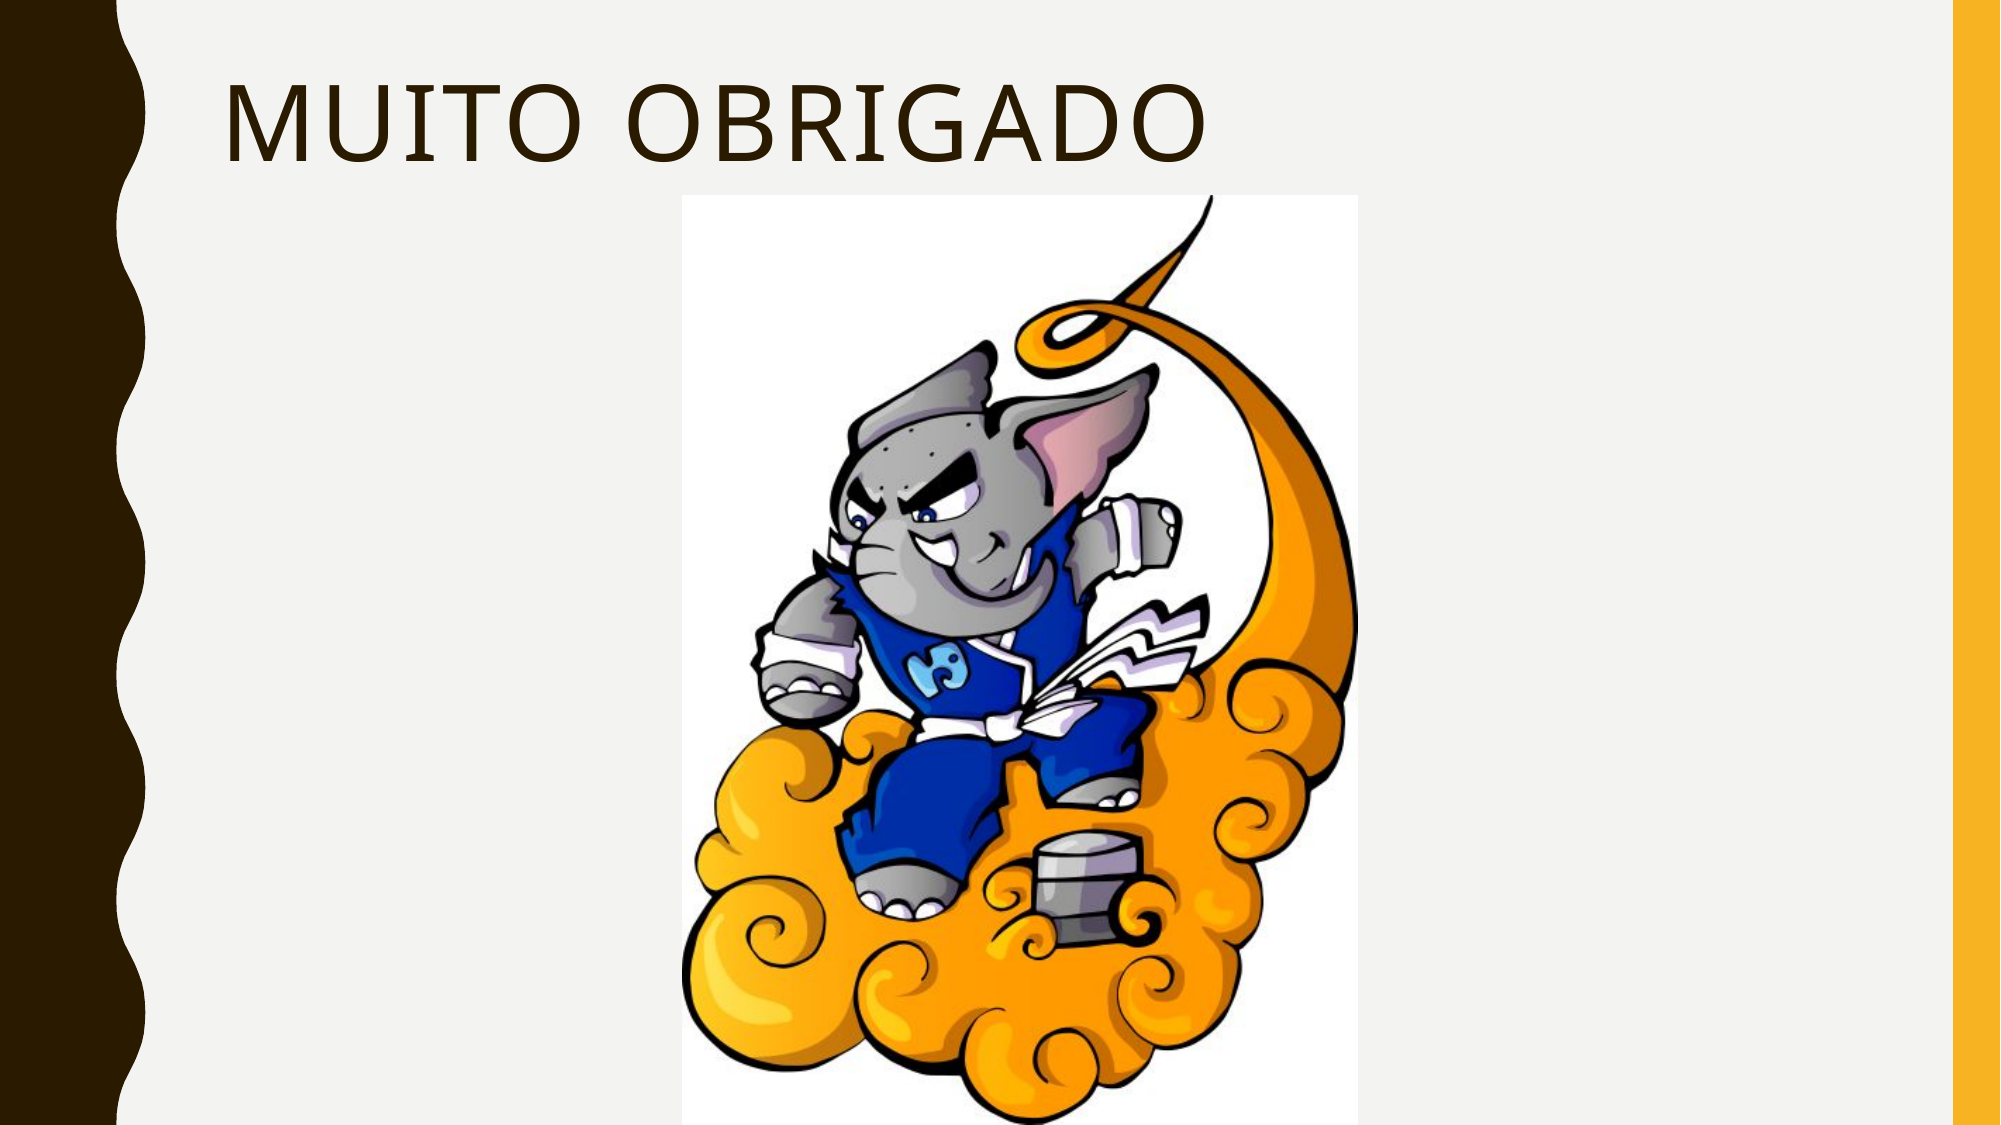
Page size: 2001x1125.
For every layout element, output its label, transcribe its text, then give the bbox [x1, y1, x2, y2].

picture [682, 195, 1358, 1125]
title Muito Obrigado [205, 62, 1876, 308]
